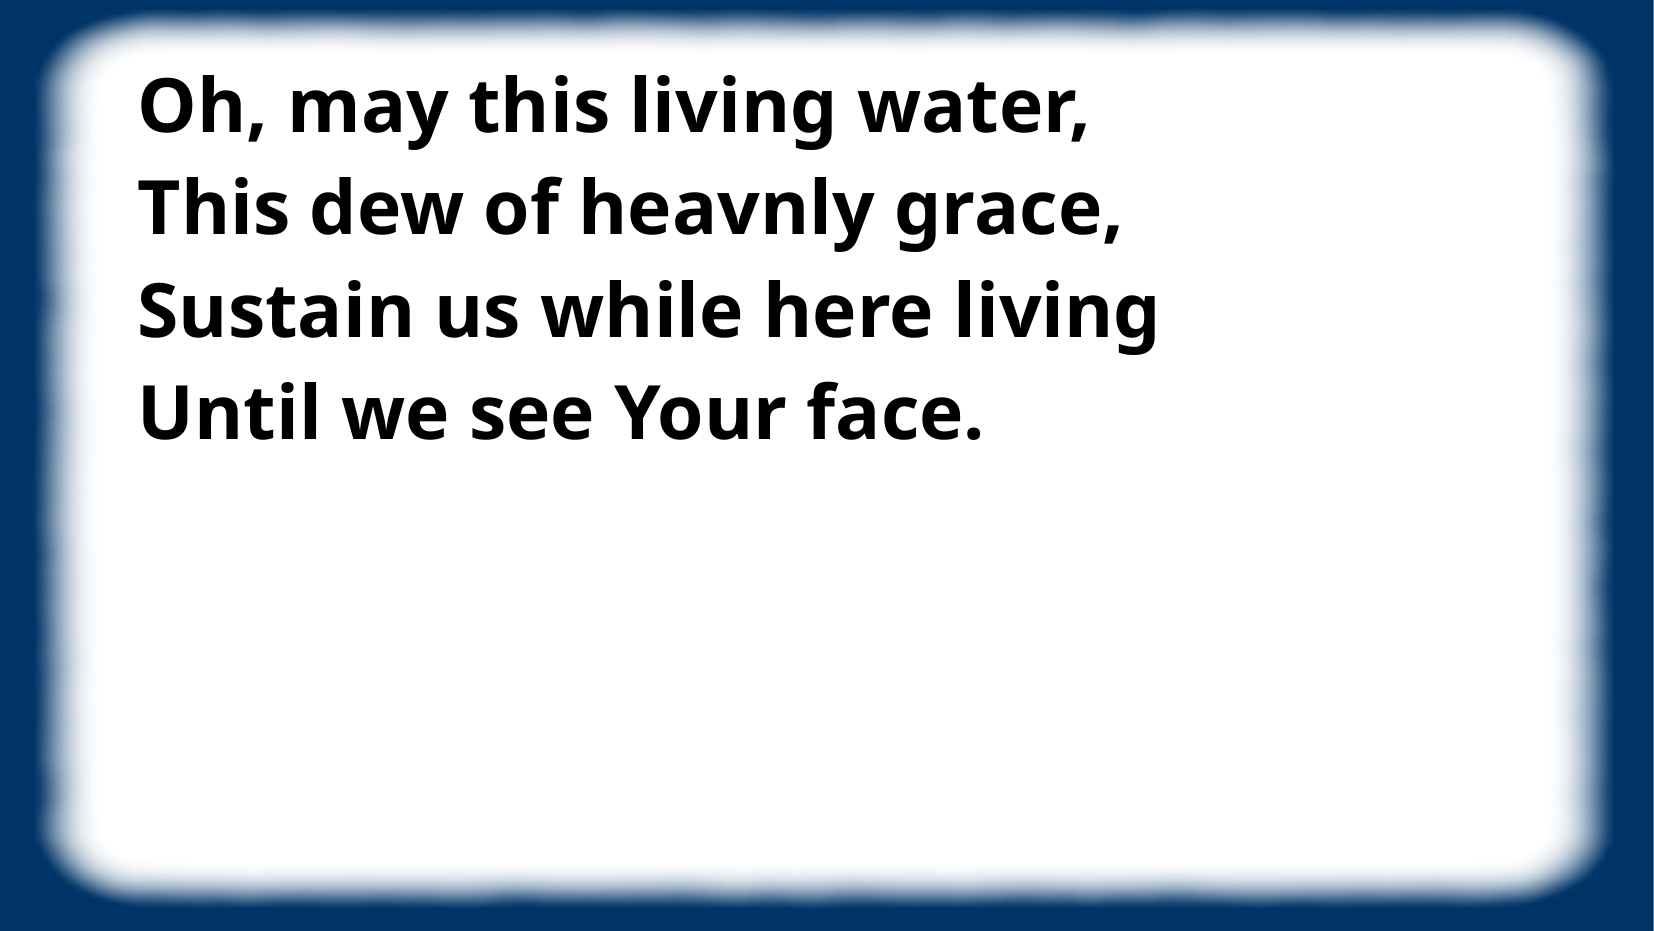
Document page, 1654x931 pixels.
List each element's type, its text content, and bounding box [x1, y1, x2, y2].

picture [0, 0, 1654, 931]
text_box Oh, may this living water, This dew of heavnly grace, Sustain us while here living Until we see Your face. [45, 45, 1606, 460]
